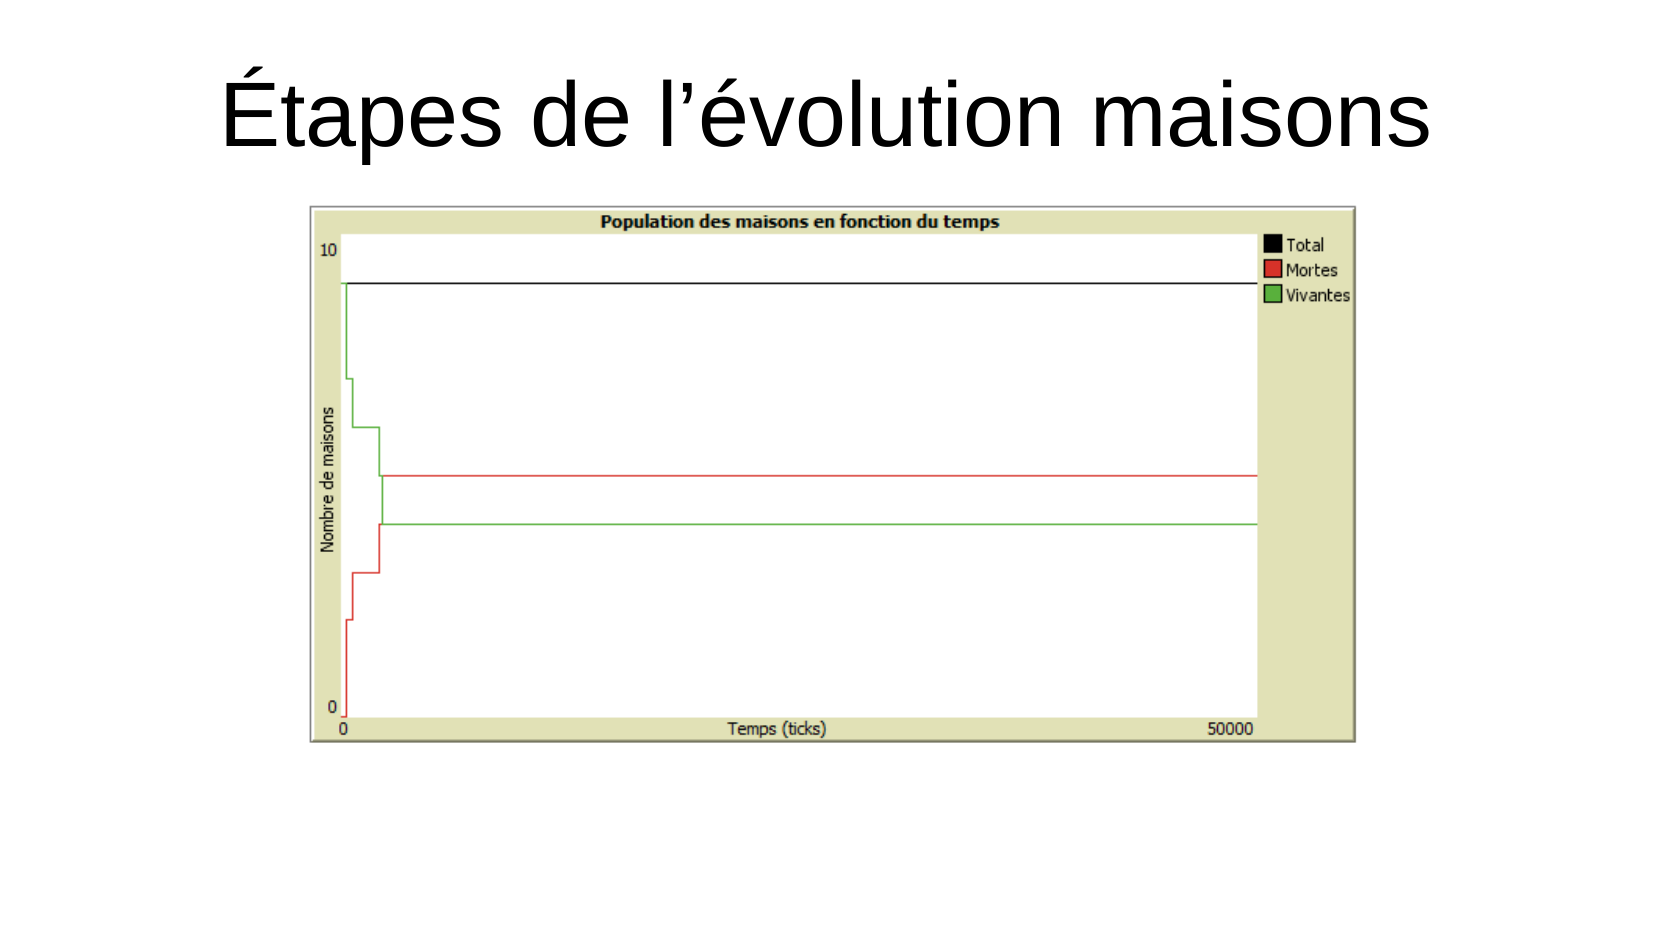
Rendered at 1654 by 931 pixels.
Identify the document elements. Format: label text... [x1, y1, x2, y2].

title Étapes de l’évolution maisons [82, 37, 1571, 193]
picture [299, 178, 1364, 757]
